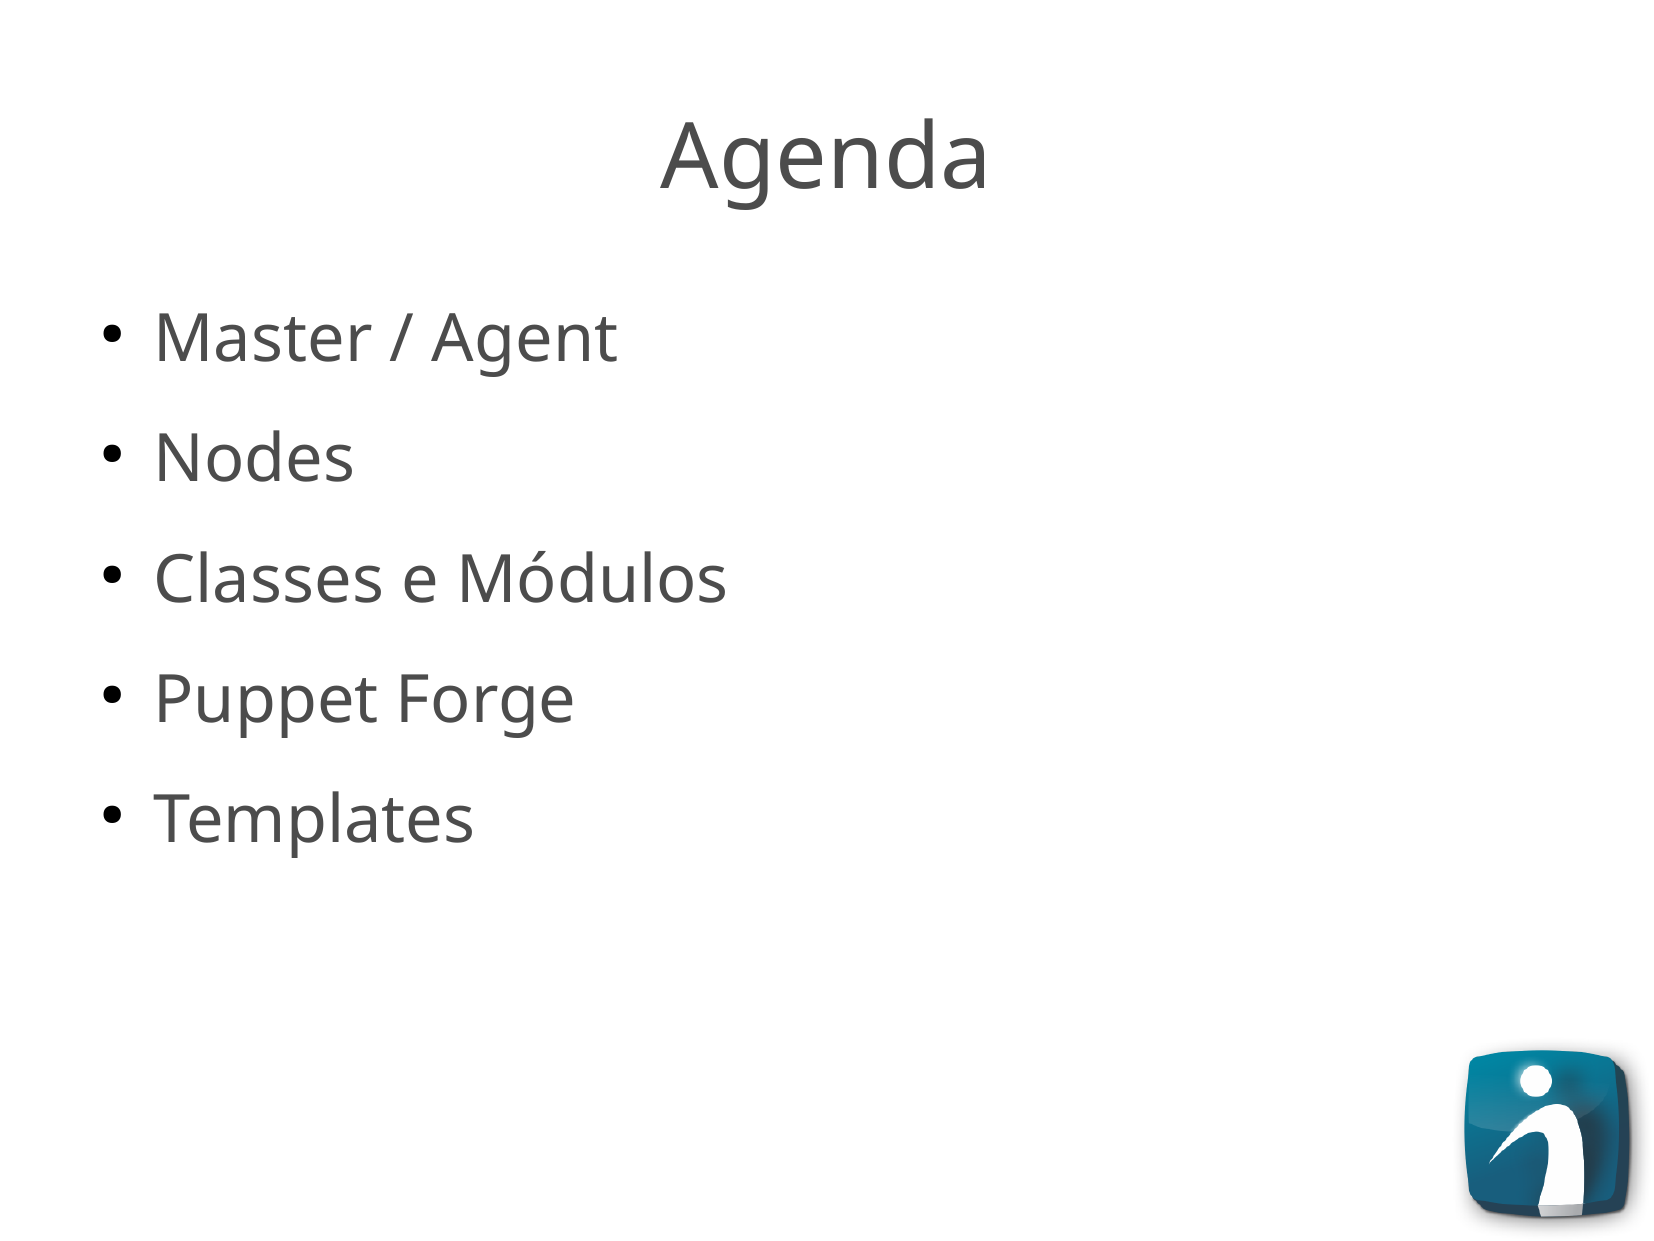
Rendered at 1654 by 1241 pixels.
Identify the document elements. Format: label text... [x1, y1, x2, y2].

picture [1447, 1035, 1654, 1241]
list Master / Agent Nodes Classes e Módulos Puppet Forge Templates [82, 290, 1571, 1010]
title Agenda [82, 49, 1571, 257]
